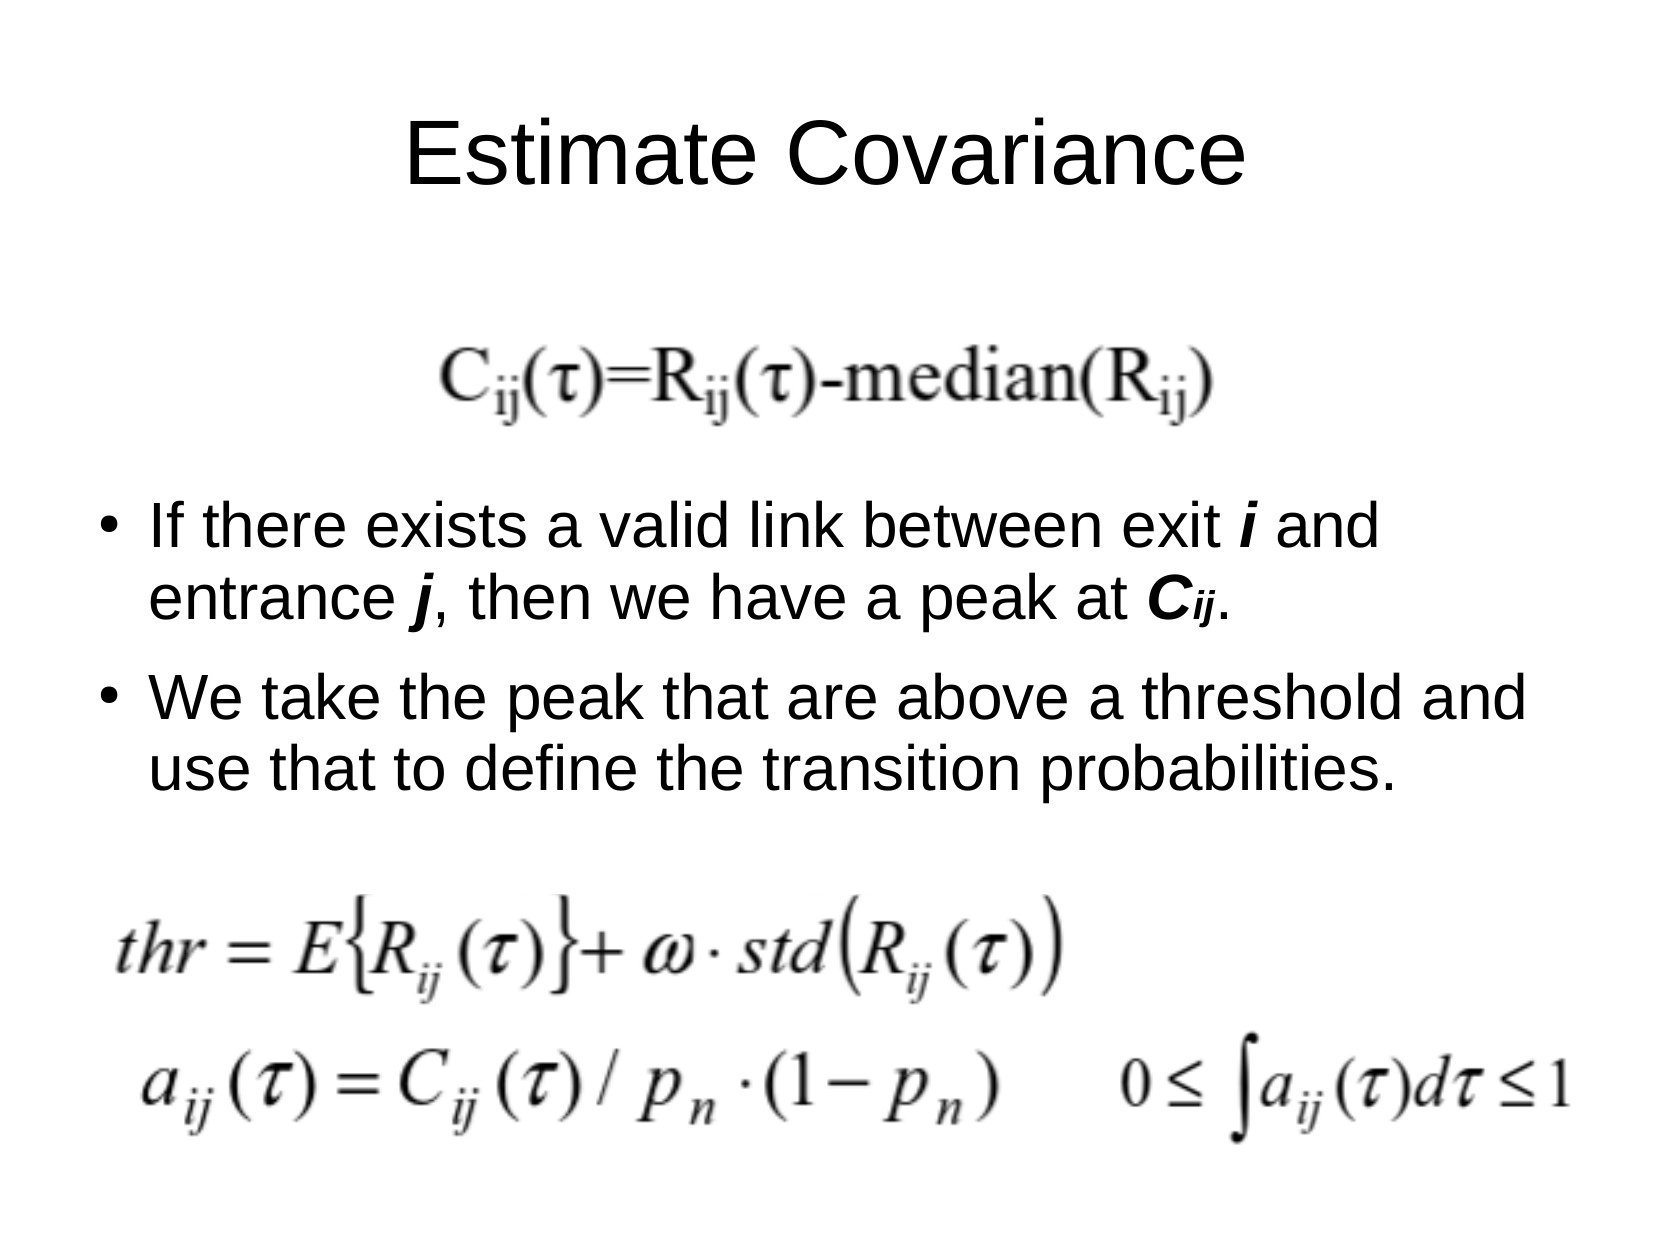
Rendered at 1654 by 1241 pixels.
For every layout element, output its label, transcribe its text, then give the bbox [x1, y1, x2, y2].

list If there exists a valid link between exit i and entrance j, then we have a peak at Cij. We take the peak that are above a threshold and use that to define the transition probabilities. [80, 290, 1570, 856]
title Estimate Covariance [82, 49, 1571, 257]
picture [1110, 1019, 1591, 1171]
picture [435, 329, 1231, 436]
picture [101, 894, 1092, 1171]
